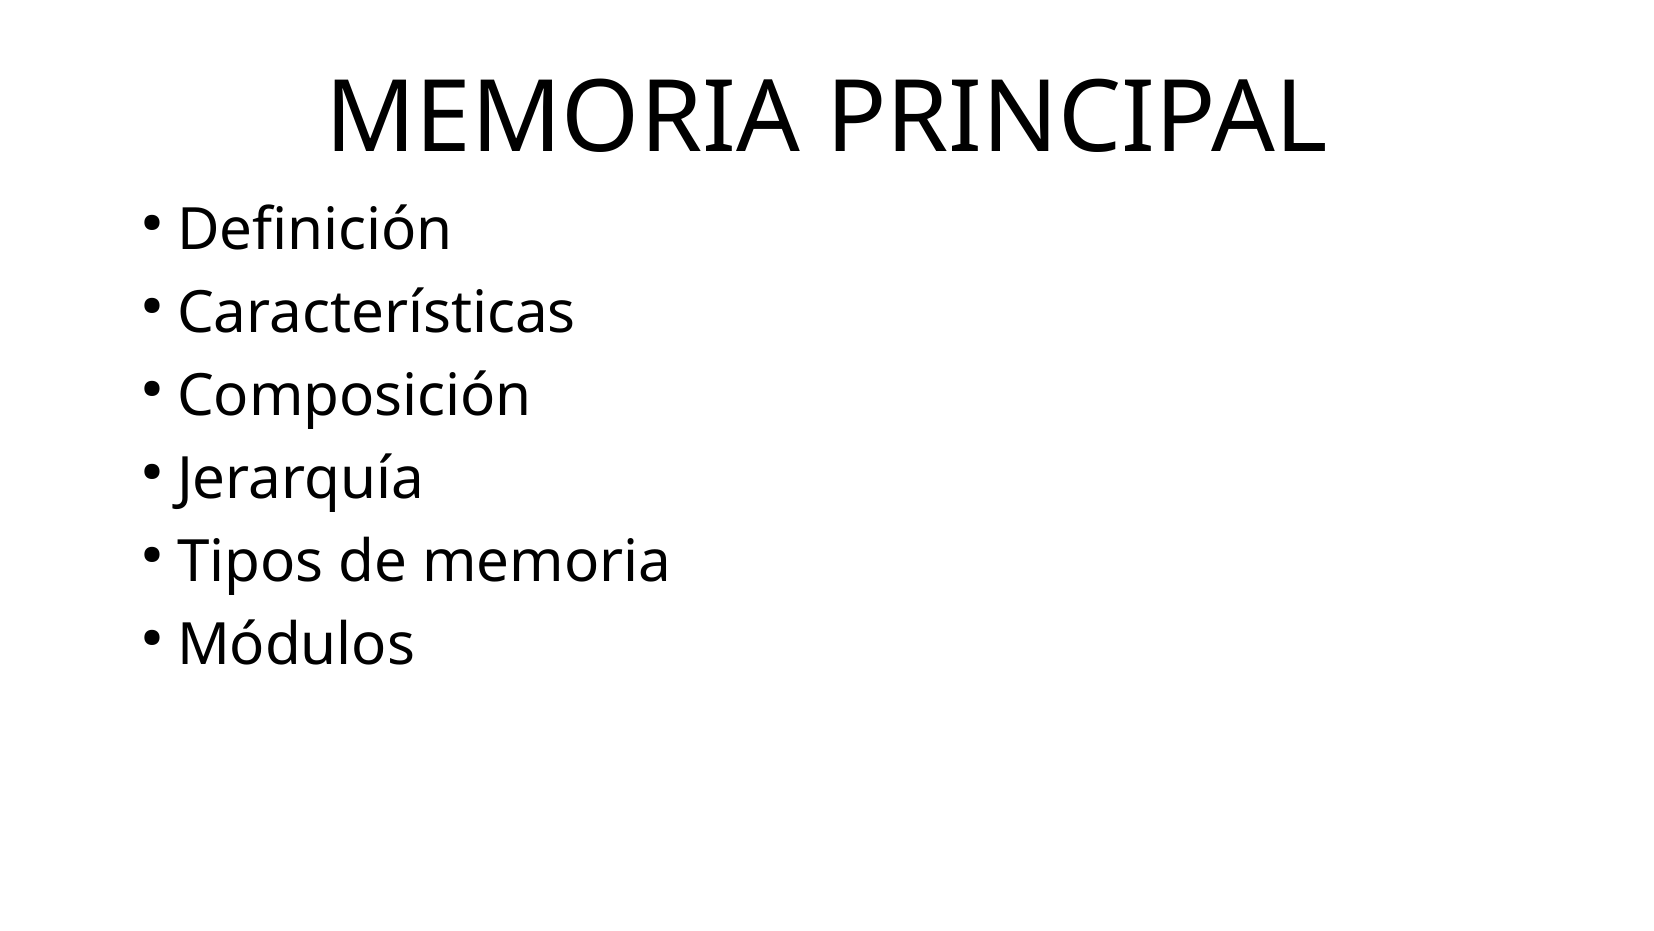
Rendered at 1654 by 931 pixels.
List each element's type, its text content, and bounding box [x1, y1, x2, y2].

title MEMORIA PRINCIPAL [82, 37, 1571, 192]
subtitle Definición Características Composición Jerarquía Tipos de memoria Módulos [82, 192, 1571, 827]
